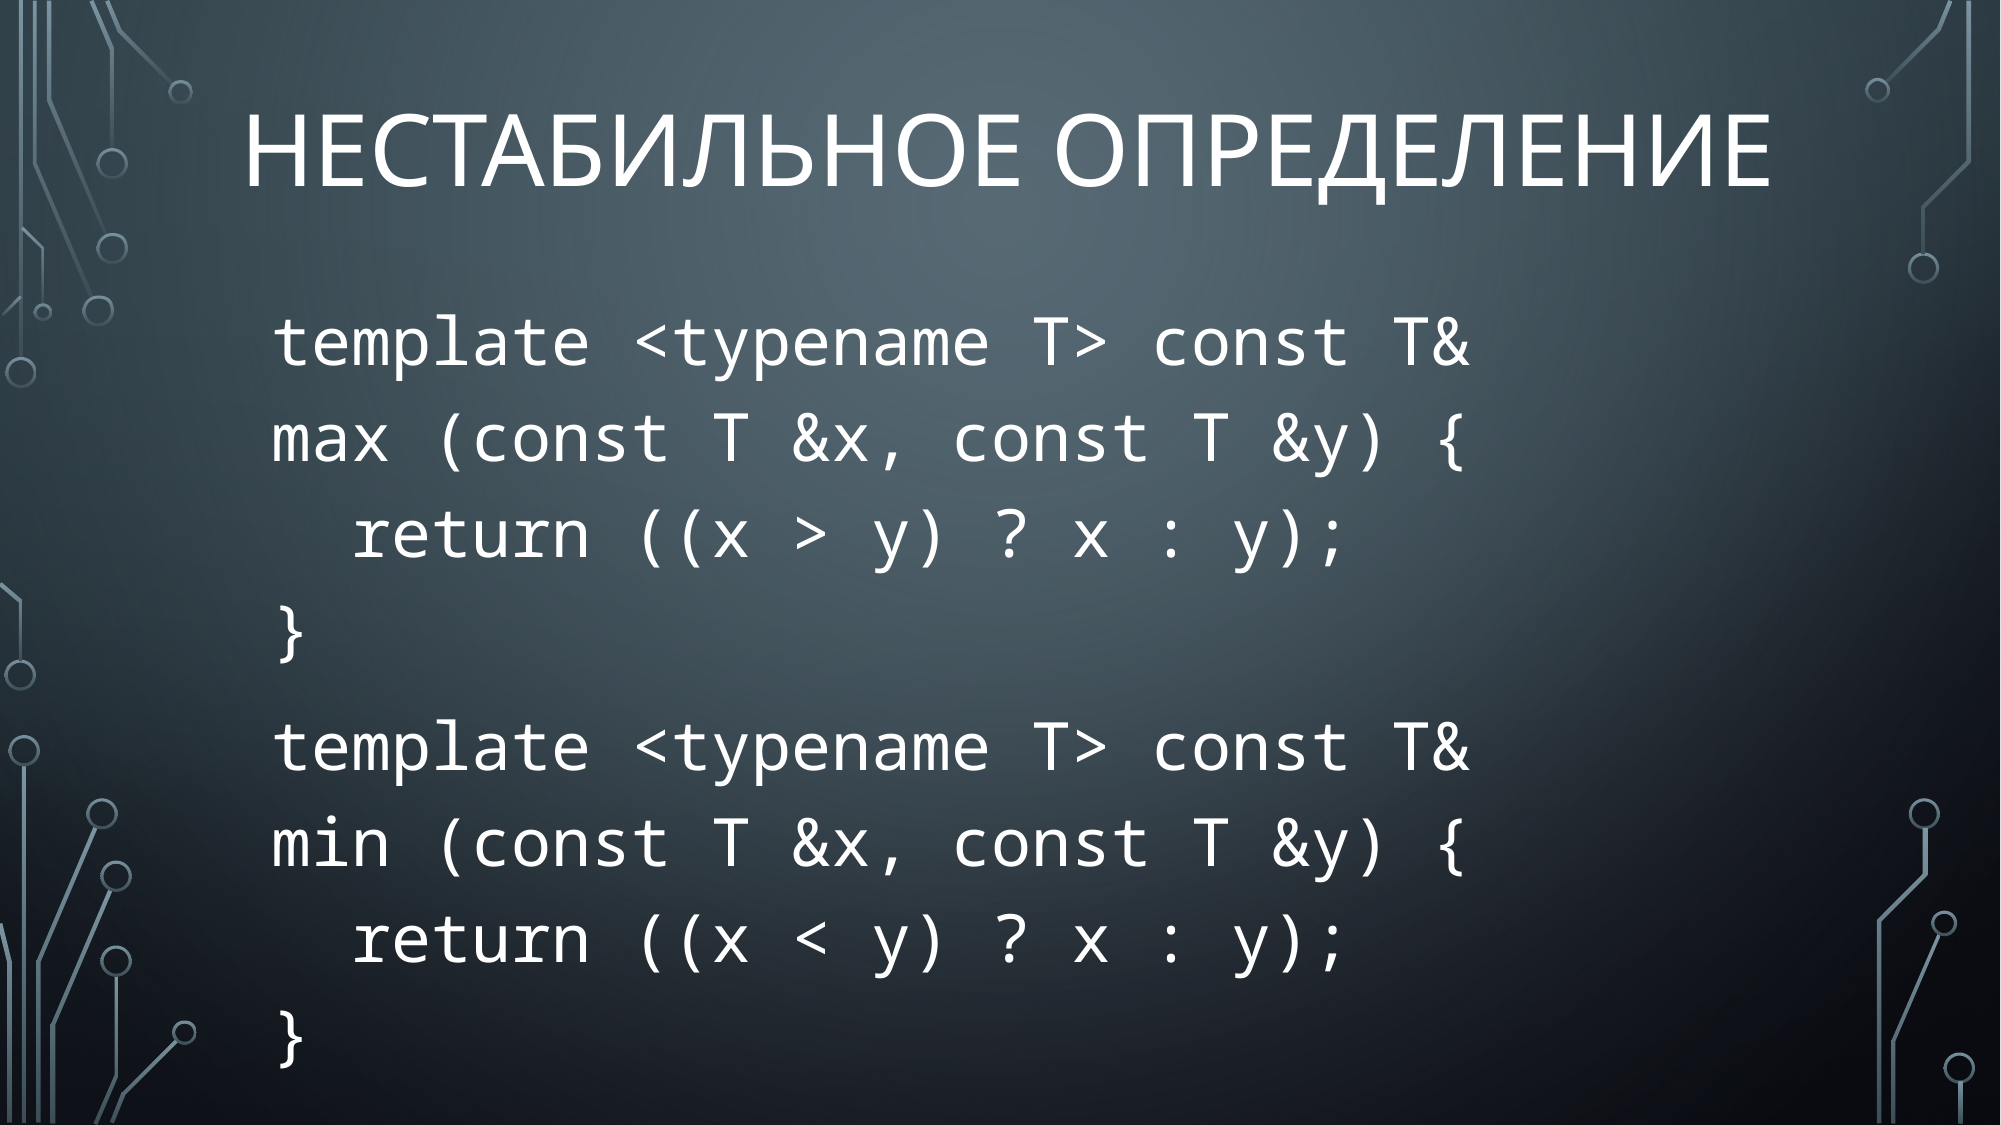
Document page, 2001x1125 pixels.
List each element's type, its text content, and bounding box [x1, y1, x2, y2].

title Нестабильное определение [225, 32, 1853, 276]
list template <typename T> const T& max (const T &x, const T &y) { return ((x > y) ? x : y); } template <typename T> const T& min (const T &x, const T &y) { return ((x < y) ? x : y); } [256, 275, 1679, 1082]
